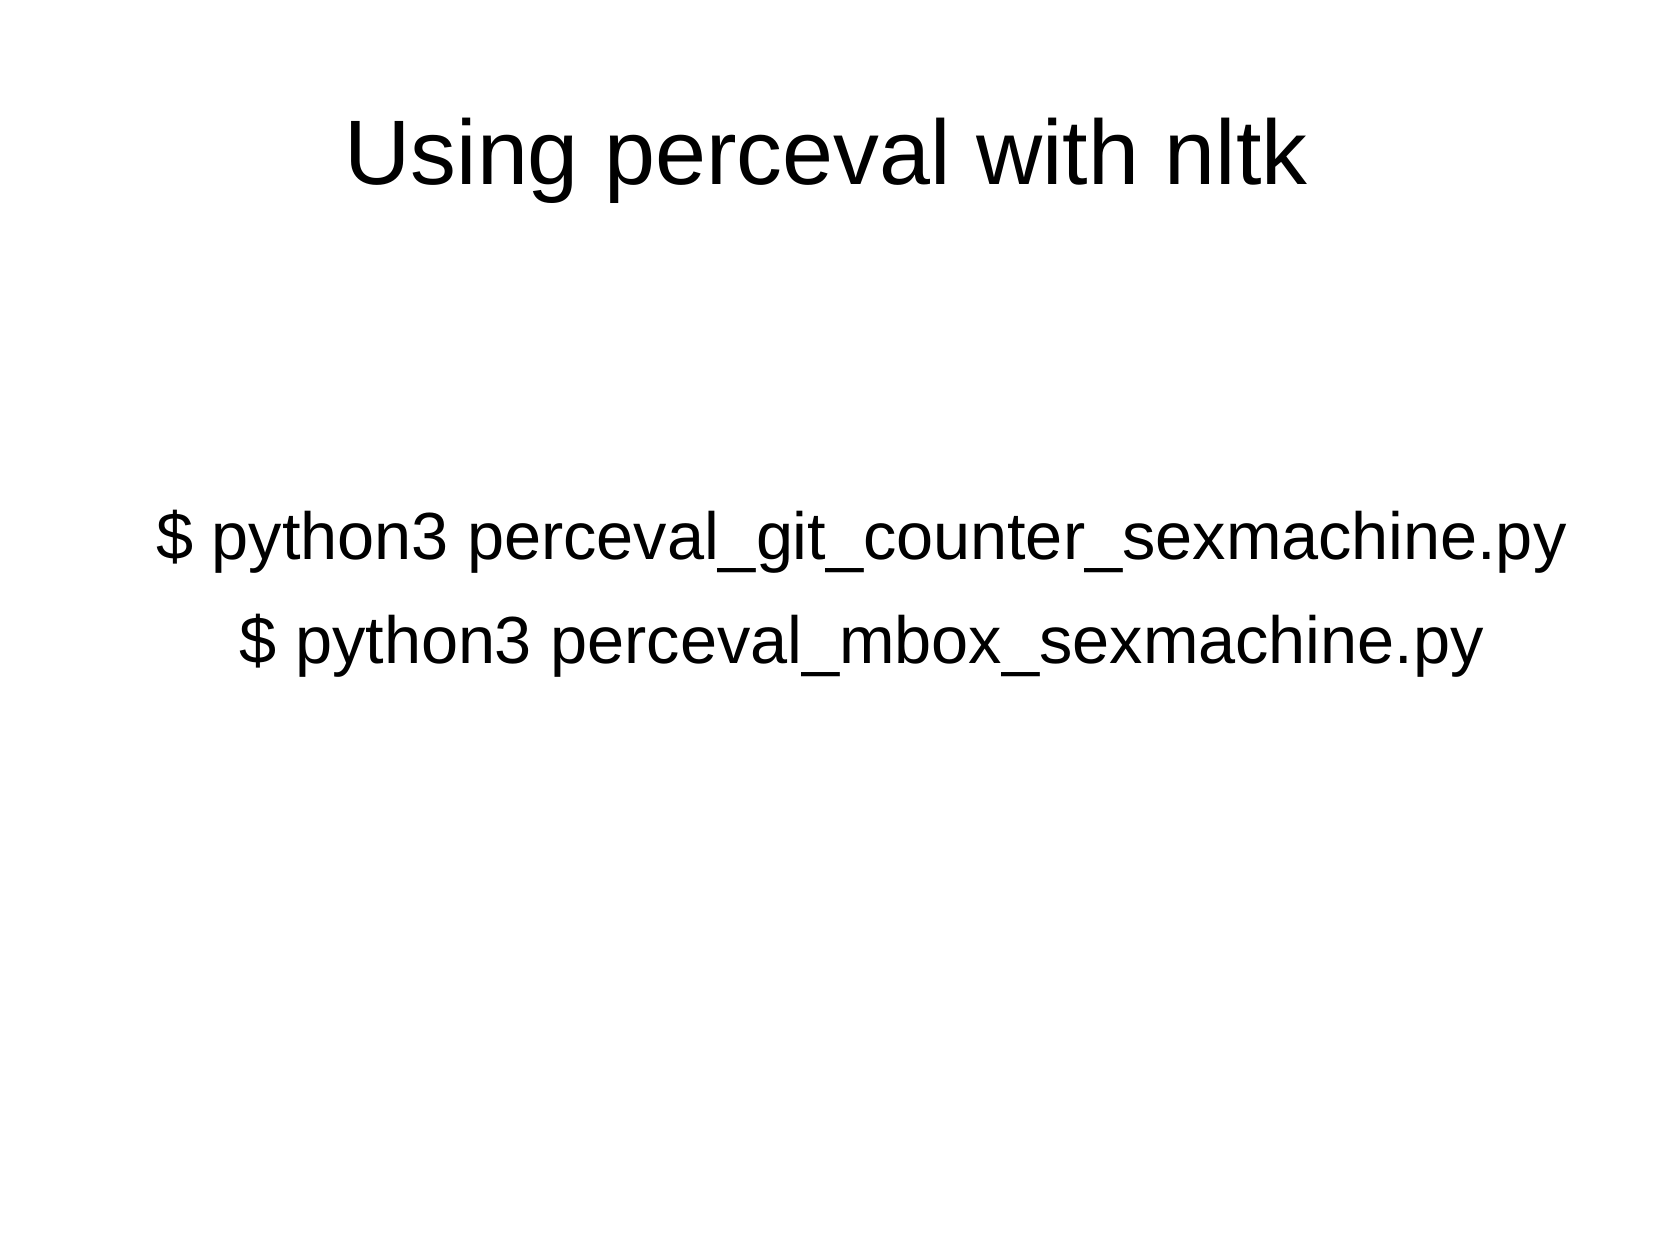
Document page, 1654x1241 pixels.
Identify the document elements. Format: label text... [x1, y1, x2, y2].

list $ python3 perceval_git_counter_sexmachine.py $ python3 perceval_mbox_sexmachine.py [82, 290, 1571, 1010]
title Using perceval with nltk [82, 49, 1571, 257]
